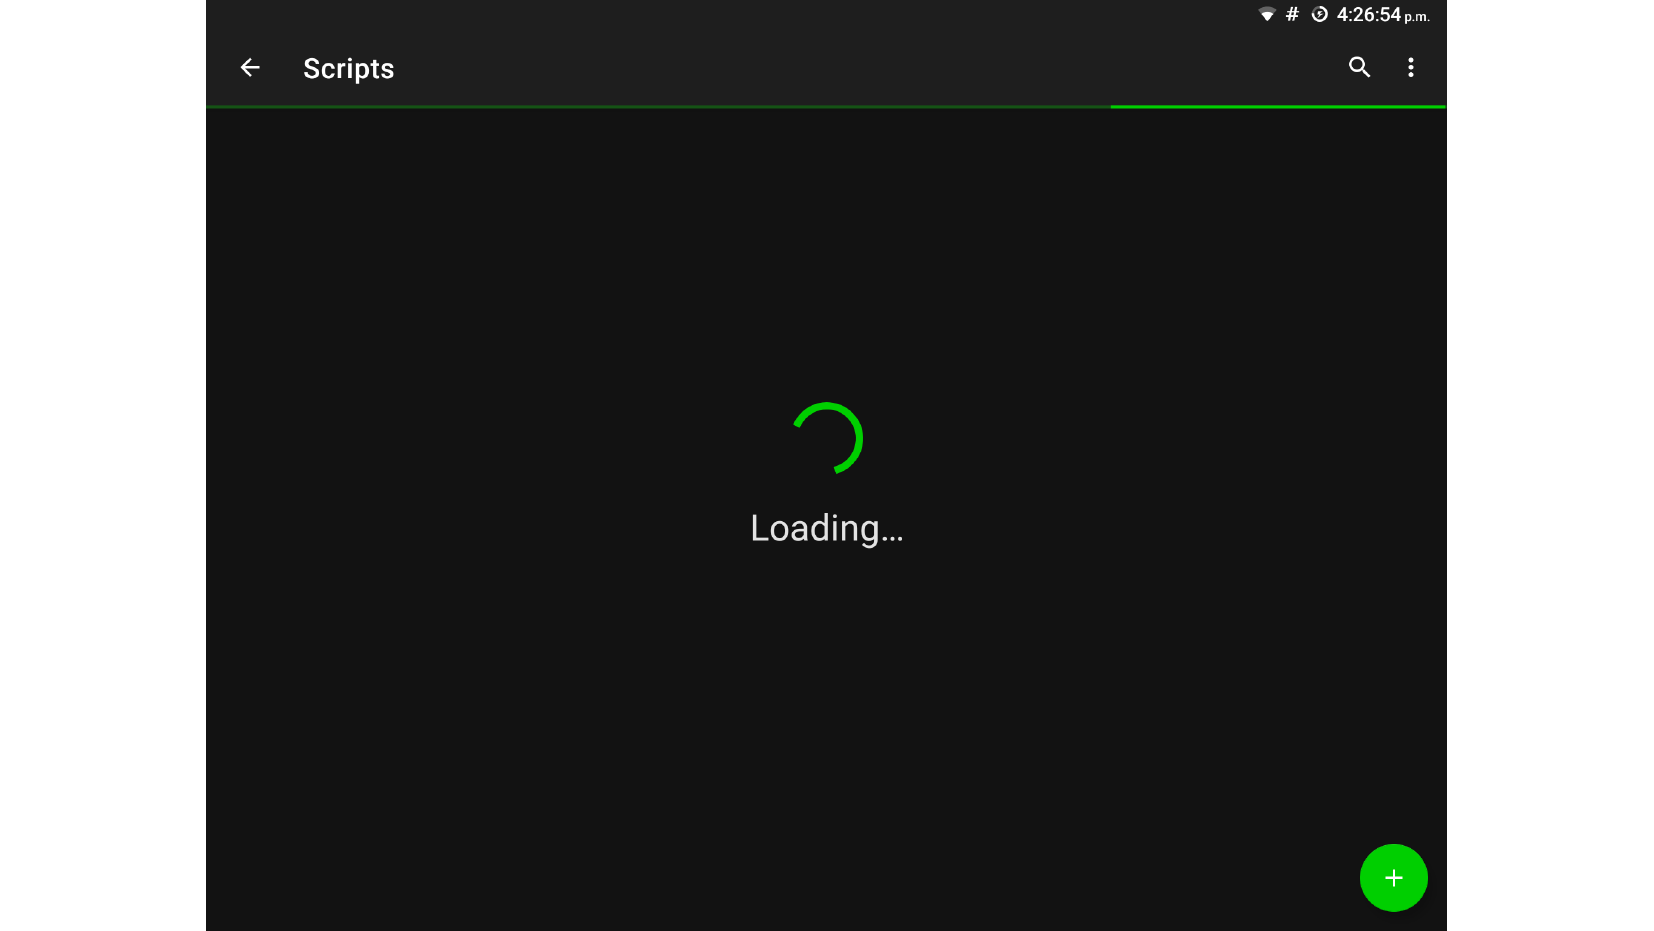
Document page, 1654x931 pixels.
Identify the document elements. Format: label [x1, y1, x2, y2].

picture [206, 0, 1447, 931]
